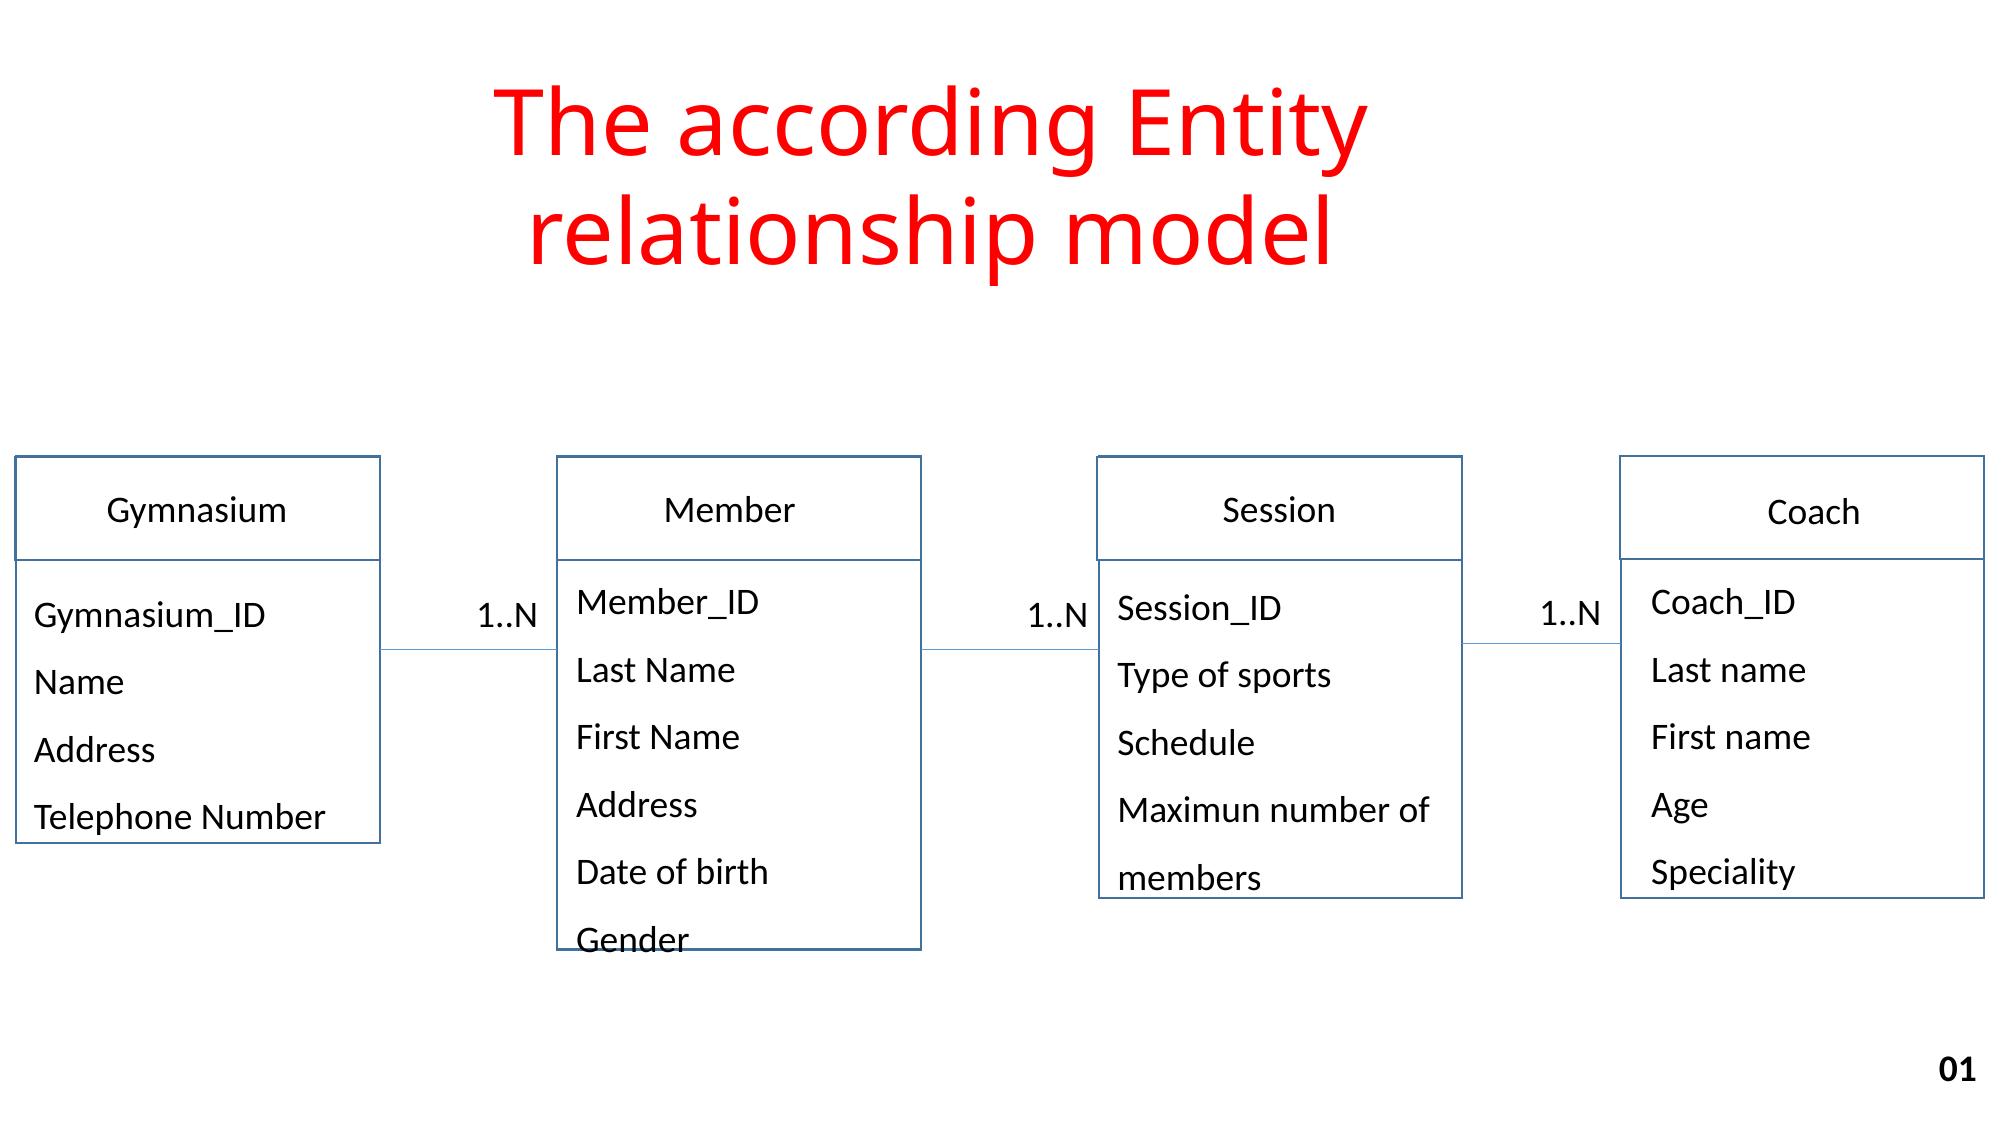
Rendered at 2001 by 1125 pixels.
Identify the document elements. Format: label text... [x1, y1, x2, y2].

text_box Session_ID Type of sports Schedule Maximun number of members [1102, 560, 1459, 909]
text_box Gymnasium_ID Name Address Telephone Number [19, 559, 376, 848]
text_box 1..N [1007, 582, 1108, 644]
text_box [557, 456, 921, 949]
text_box Member_ID Last Name First Name Address Date of birth Gender [561, 560, 918, 972]
text_box Member [597, 477, 862, 539]
text_box Coach [1687, 479, 1941, 540]
text_box 01 [1923, 1036, 1993, 1098]
text_box 1..N [1520, 580, 1621, 642]
text_box 1..N [456, 582, 558, 644]
text_box Session [1173, 477, 1386, 539]
text_box Gymnasium [83, 477, 311, 539]
text_box [1097, 456, 1462, 898]
text_box [1620, 456, 1984, 898]
text_box Coach_ID Last name First name Age Speciality [1636, 547, 1993, 904]
text_box [16, 456, 380, 843]
text_box The according Entity relationship model [456, 55, 1406, 294]
